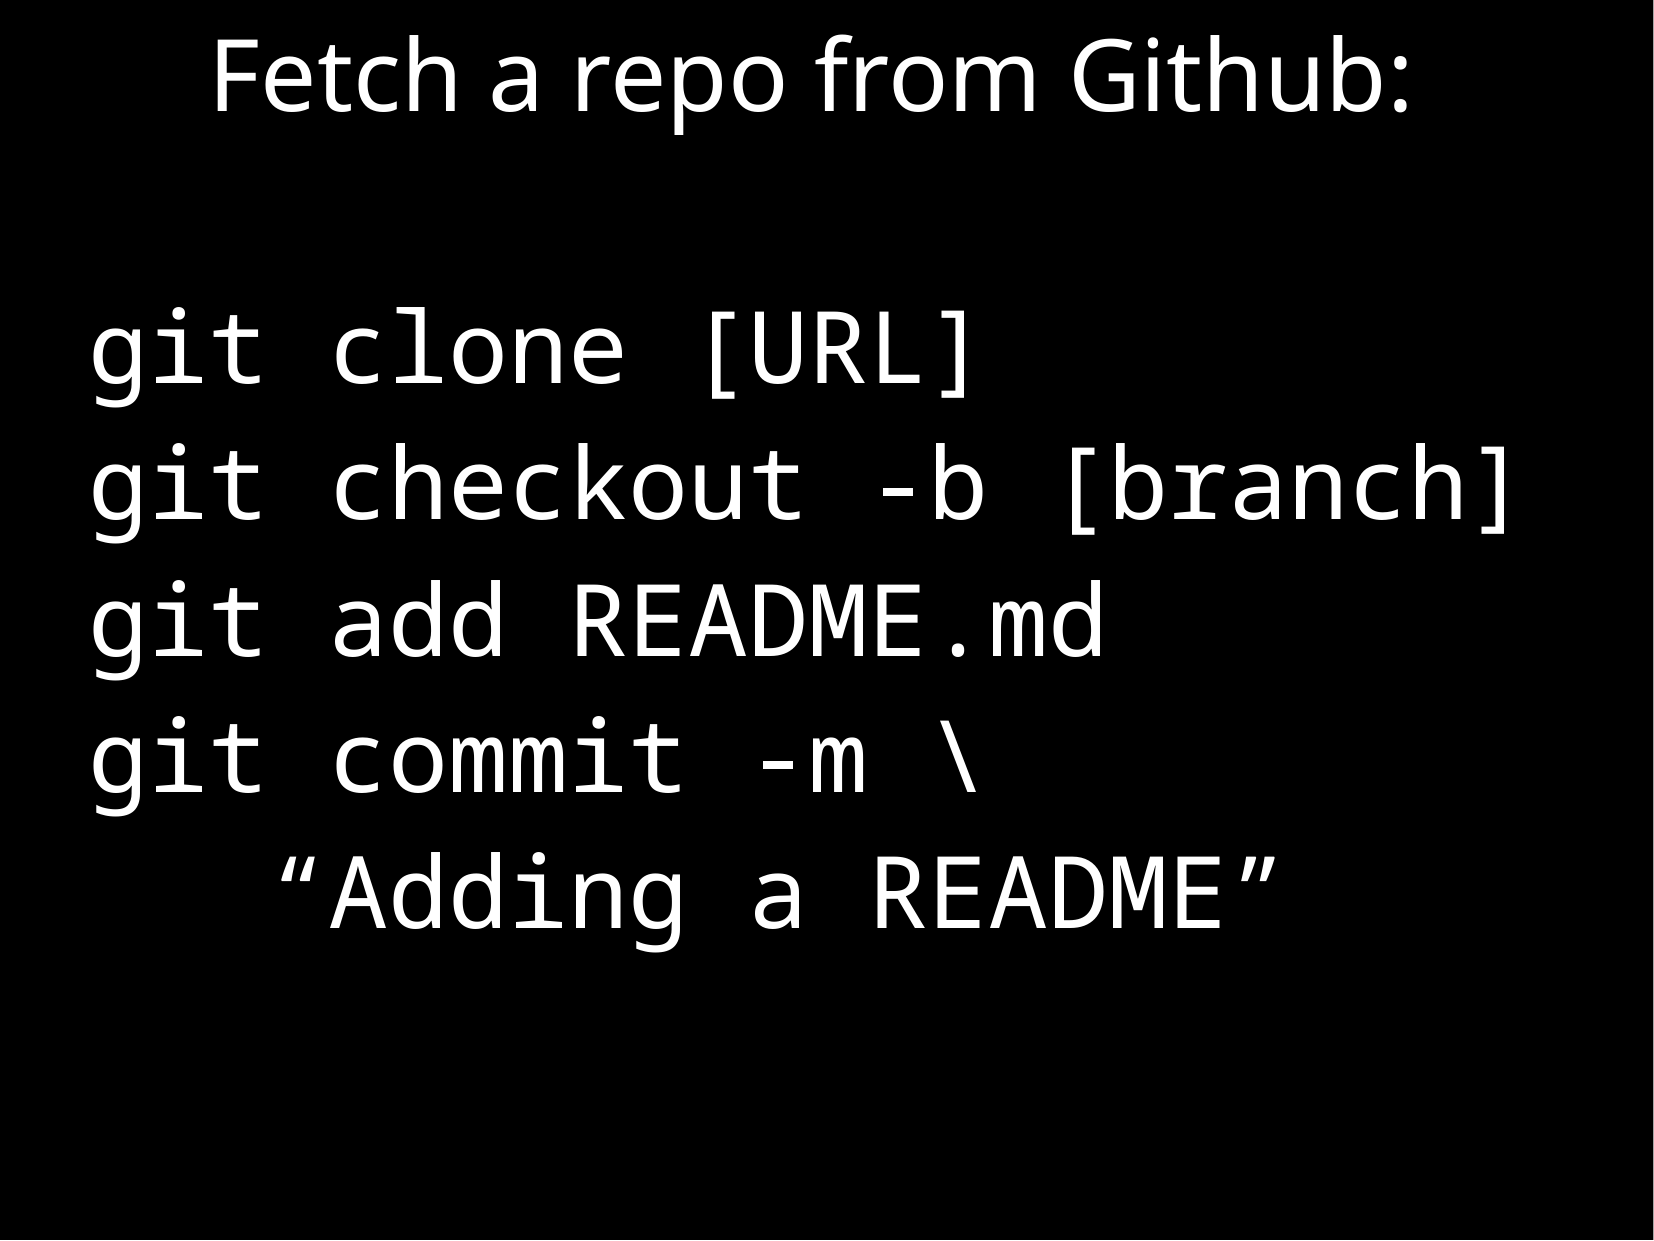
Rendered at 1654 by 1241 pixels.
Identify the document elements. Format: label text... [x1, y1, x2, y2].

subtitle Fetch a repo from Github: git clone [URL] git checkout -b [branch] git add README.md git commit -m \ “Adding a README” [88, 88, 1536, 1010]
